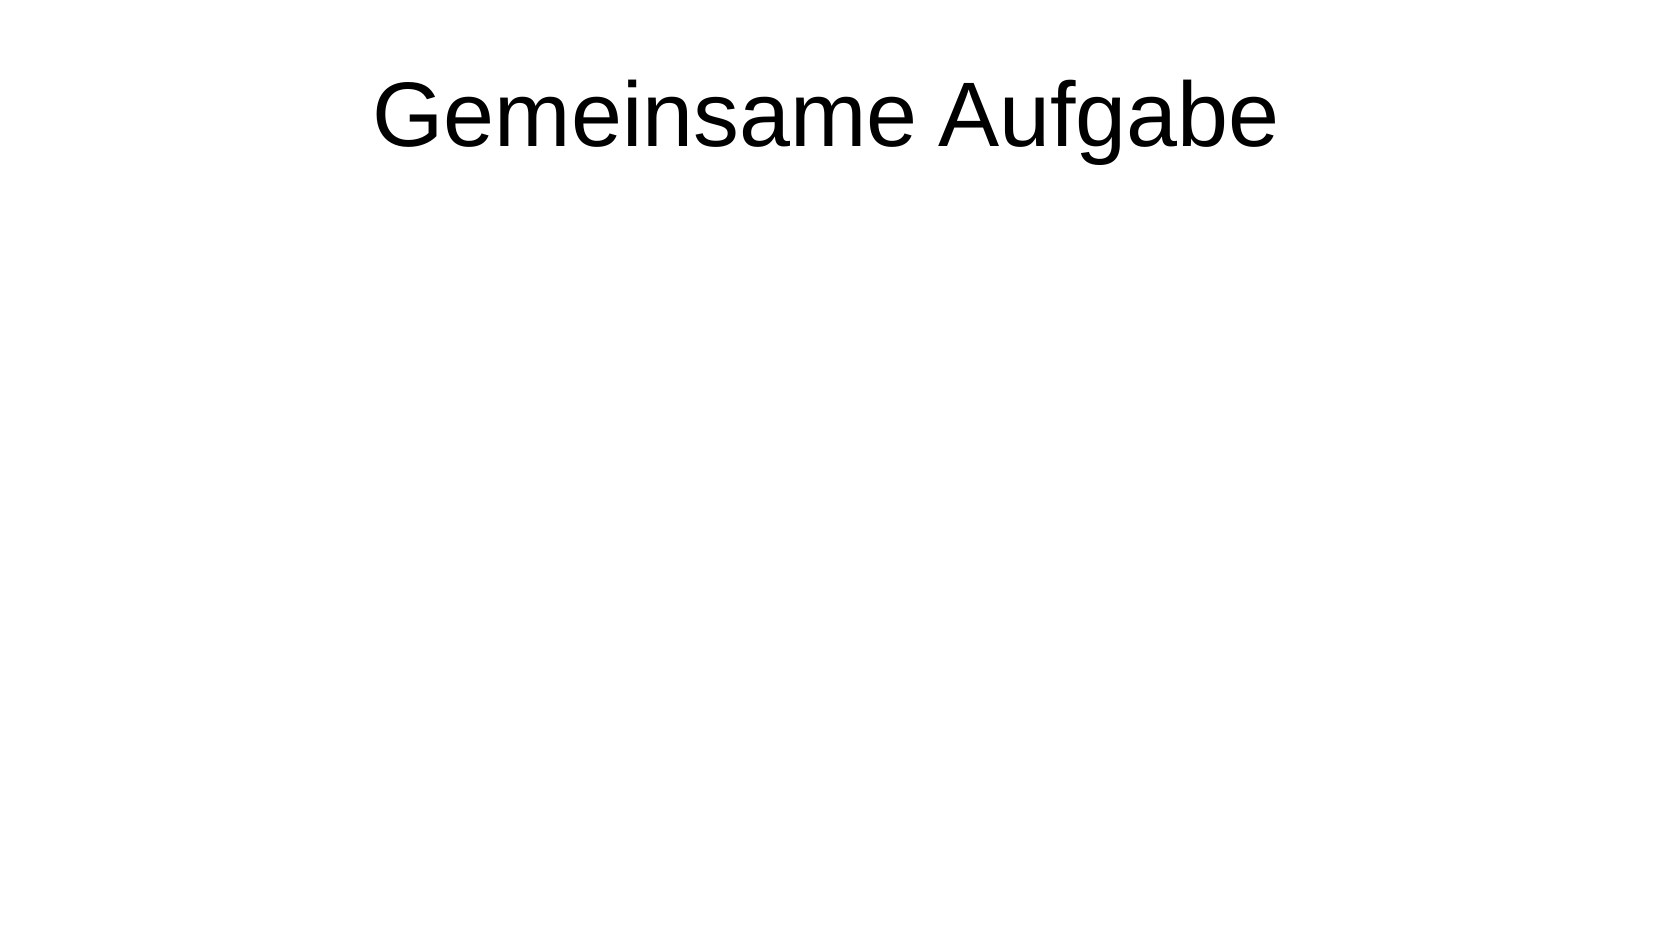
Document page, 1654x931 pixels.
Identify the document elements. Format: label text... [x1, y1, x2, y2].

title Gemeinsame Aufgabe [82, 37, 1571, 193]
